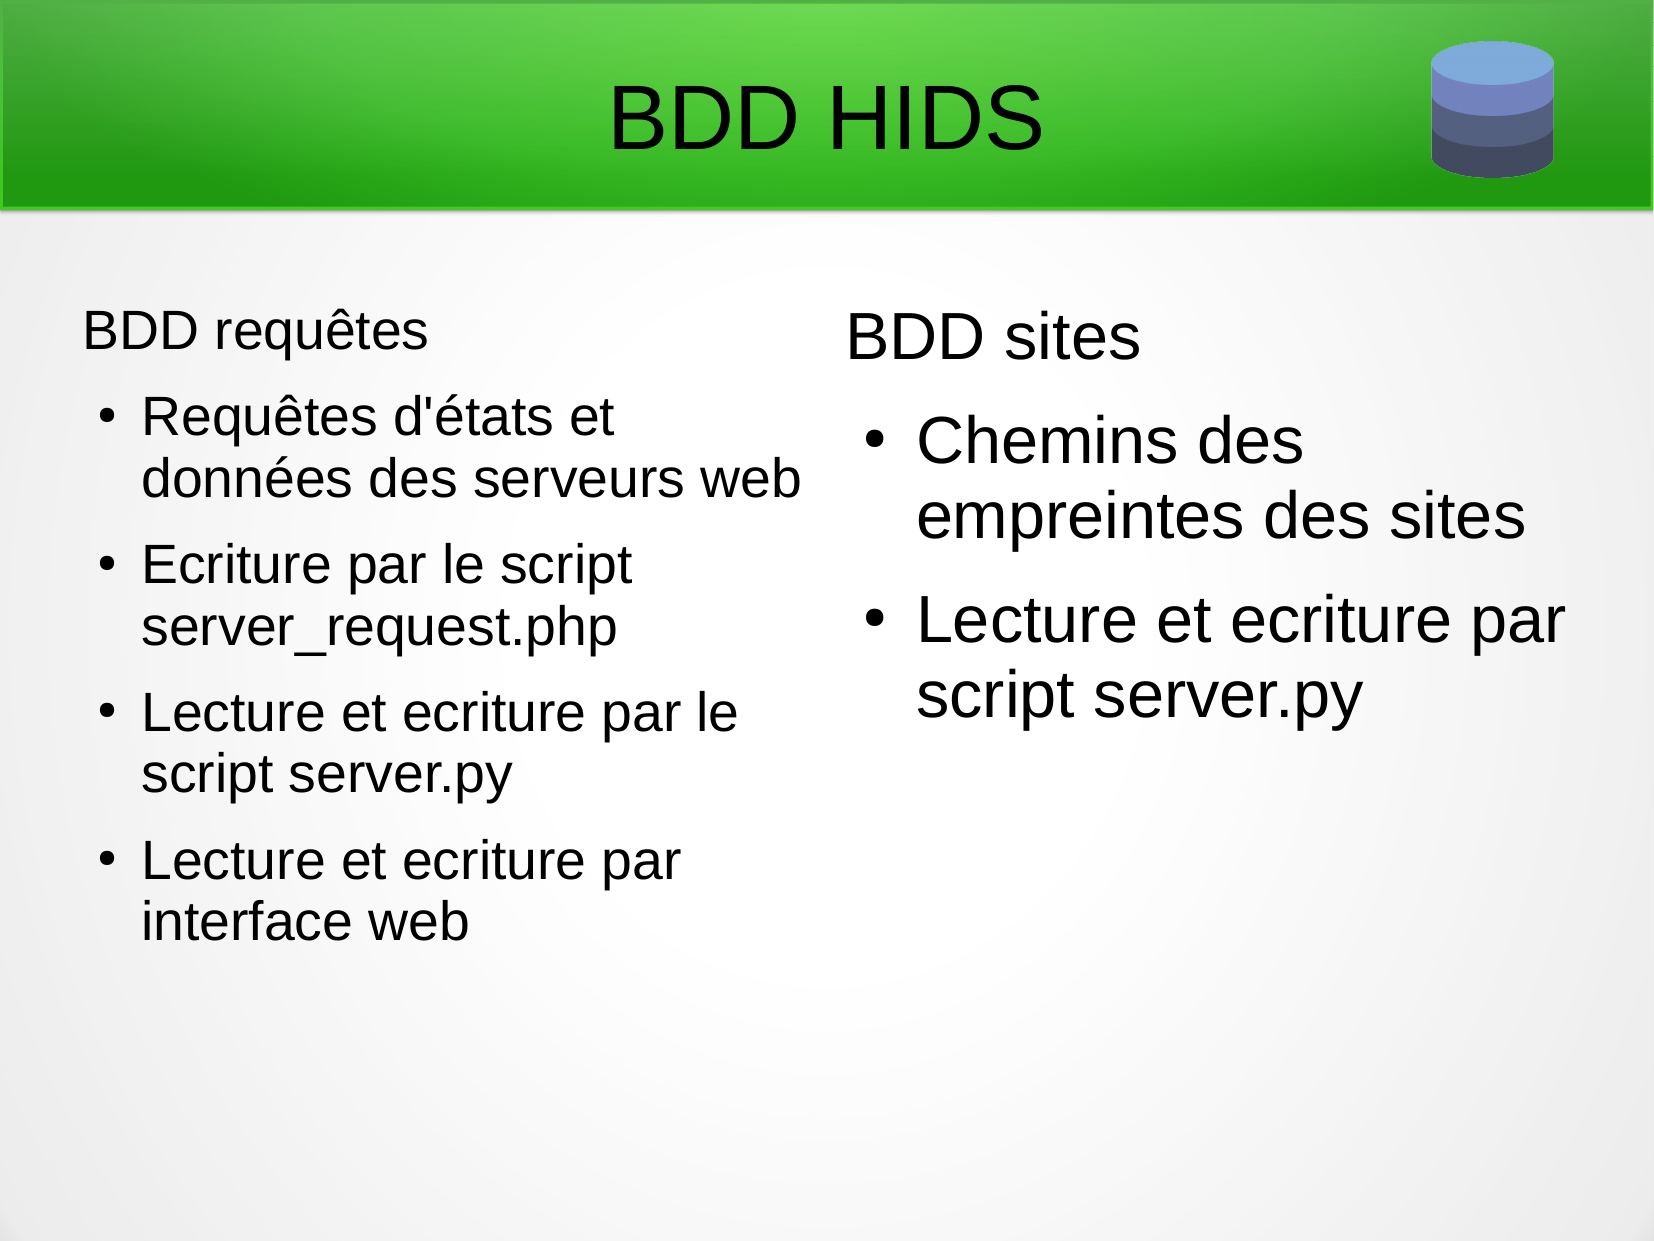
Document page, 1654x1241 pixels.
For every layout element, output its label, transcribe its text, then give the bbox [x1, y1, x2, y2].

list BDD requêtes Requêtes d'états et données des serveurs web Ecriture par le script server_request.php Lecture et ecriture par le script server.py Lecture et ecriture par interface web [82, 299, 809, 1019]
title BDD HIDS [82, 47, 1571, 189]
list BDD sites Chemins des empreintes des sites Lecture et ecriture par script server.py [845, 299, 1572, 1019]
picture [1425, 41, 1560, 178]
